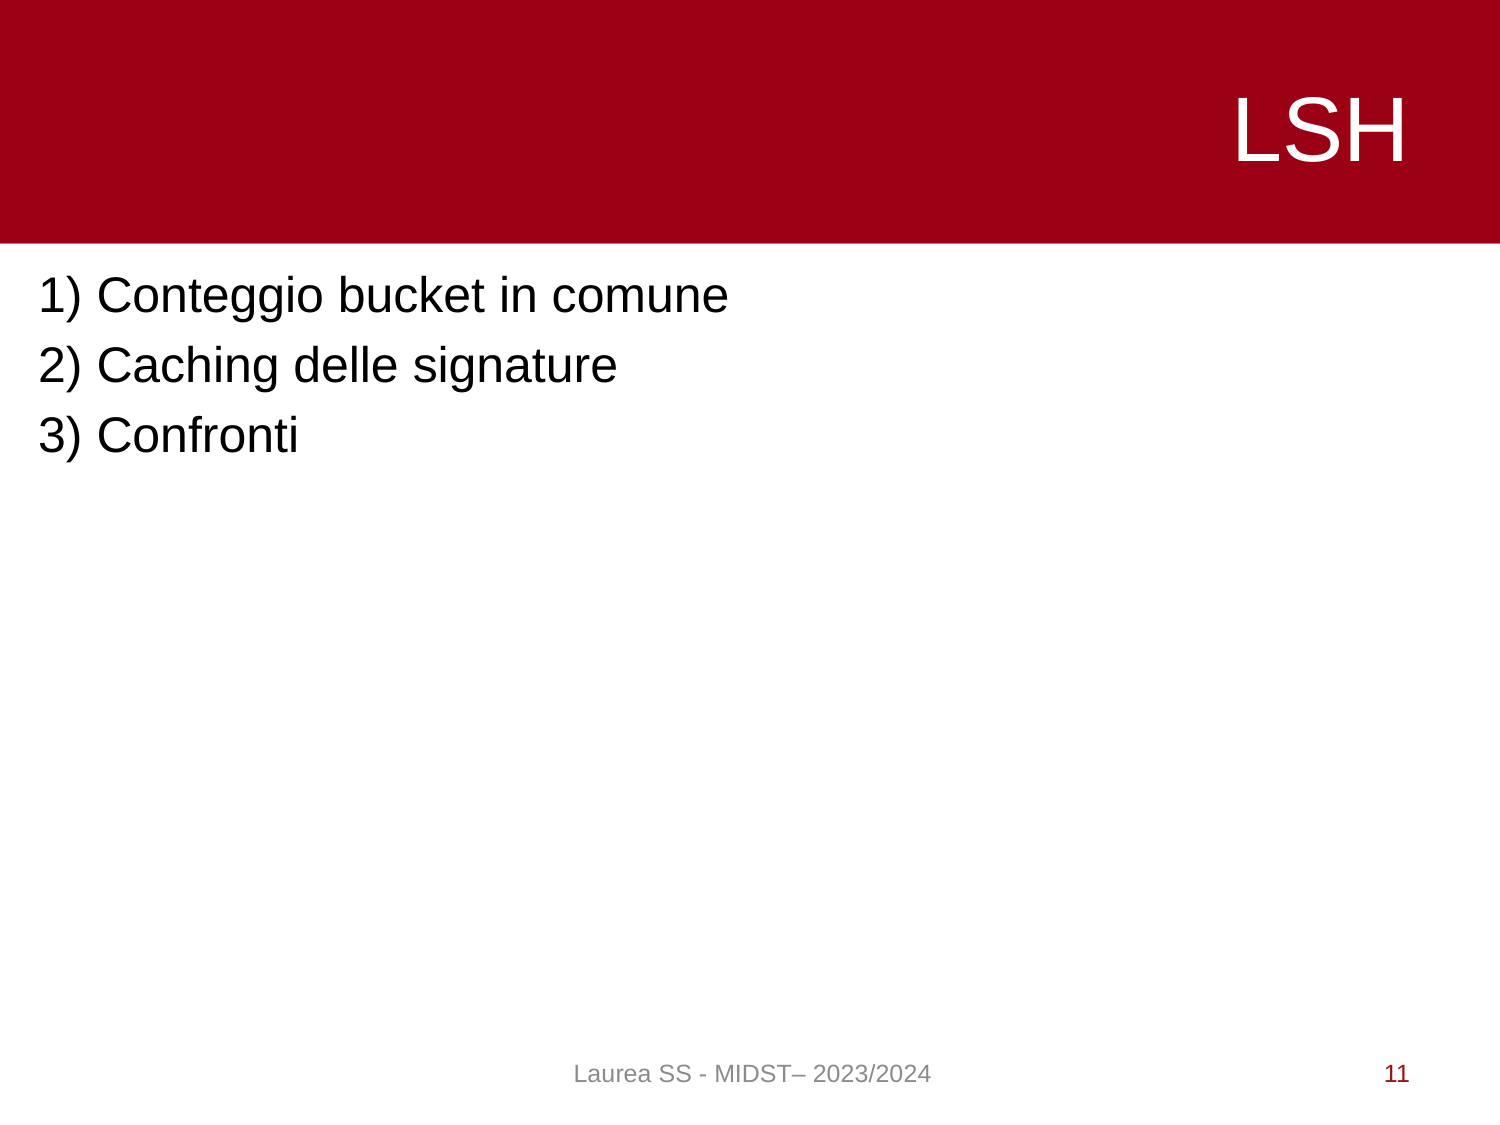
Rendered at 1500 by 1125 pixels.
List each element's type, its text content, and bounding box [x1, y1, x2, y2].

title LSH [345, 16, 1425, 233]
list 1) Conteggio bucket in comune 2) Caching delle signature 3) Confronti [23, 255, 1500, 1061]
